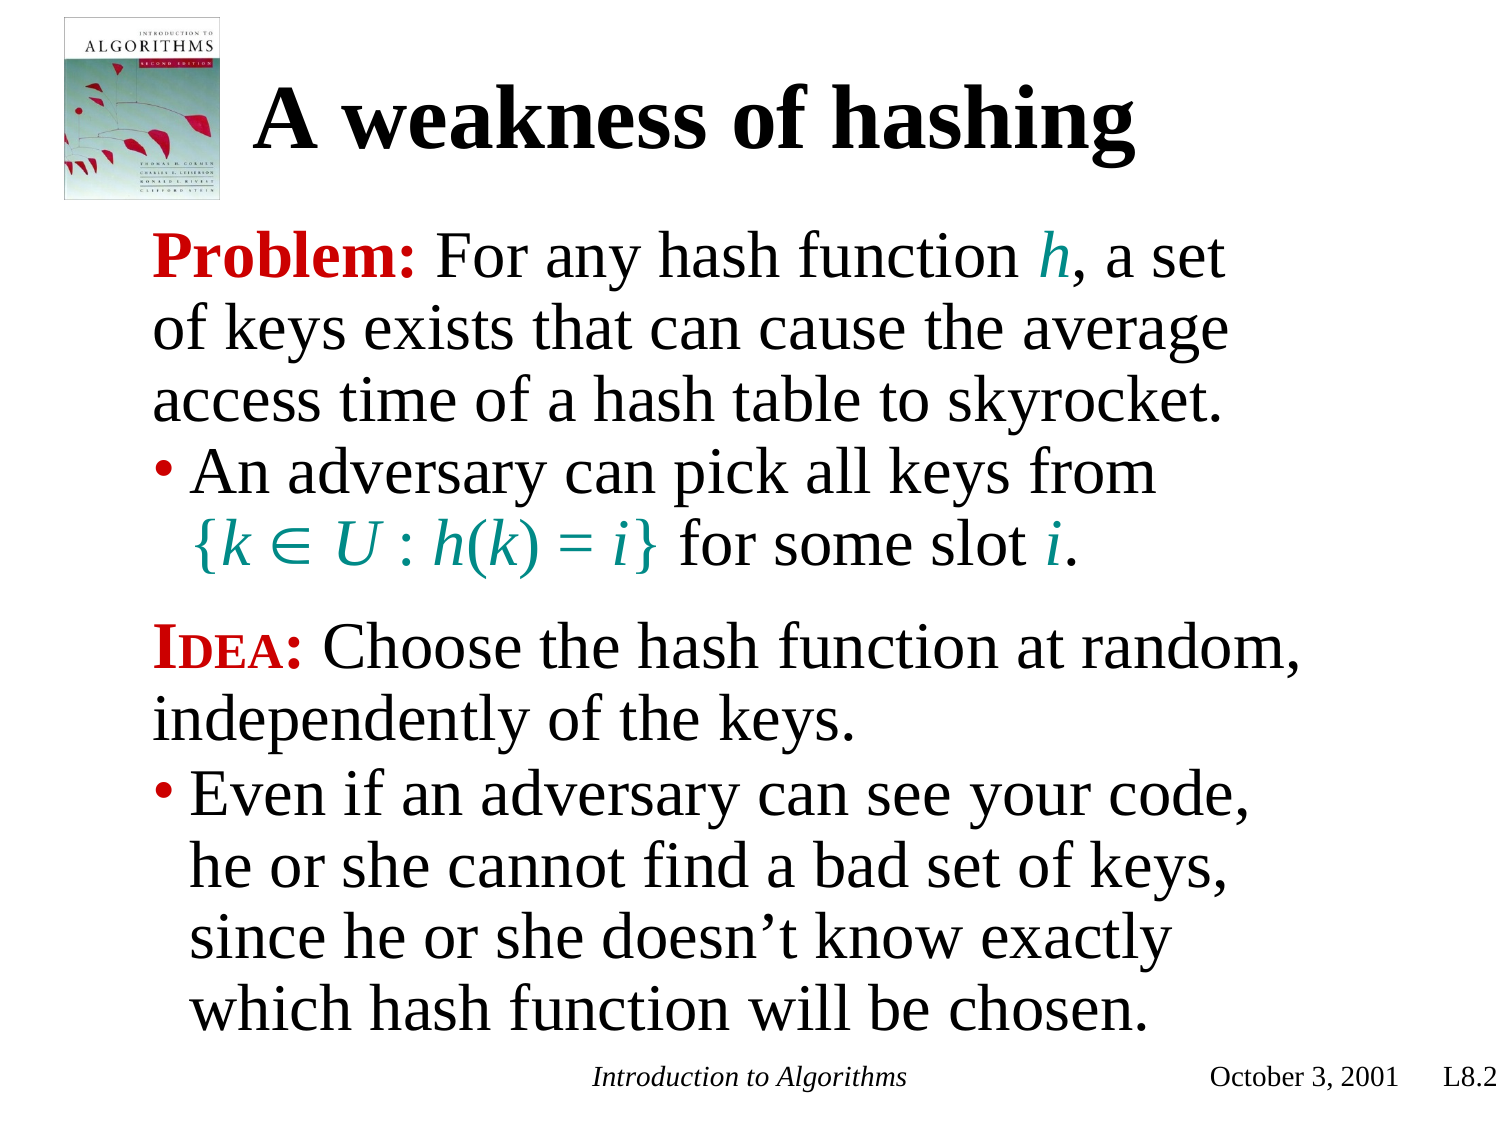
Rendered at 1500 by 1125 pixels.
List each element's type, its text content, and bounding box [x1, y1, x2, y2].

text_box A weakness of hashing [237, 24, 1476, 213]
picture [64, 17, 220, 200]
text_box Introduction to Algorithms [577, 1054, 923, 1101]
text_box Even if an adversary can see your code, he or she cannot find a bad set of keys, since he or she doesn’t know exactly which hash function will be chosen. [137, 749, 1325, 1054]
text_box An adversary can pick all keys from {k  U : h(k) = i} for some slot i. [137, 428, 1238, 588]
text_box IDEA: Choose the hash function at random, independently of the keys. [137, 603, 1325, 749]
text_box October 3, 2001 L8.<number> [1087, 1049, 1500, 1101]
text_box Problem: For any hash function h, a set of keys exists that can cause the average access time of a hash table to skyrocket. [137, 212, 1291, 444]
